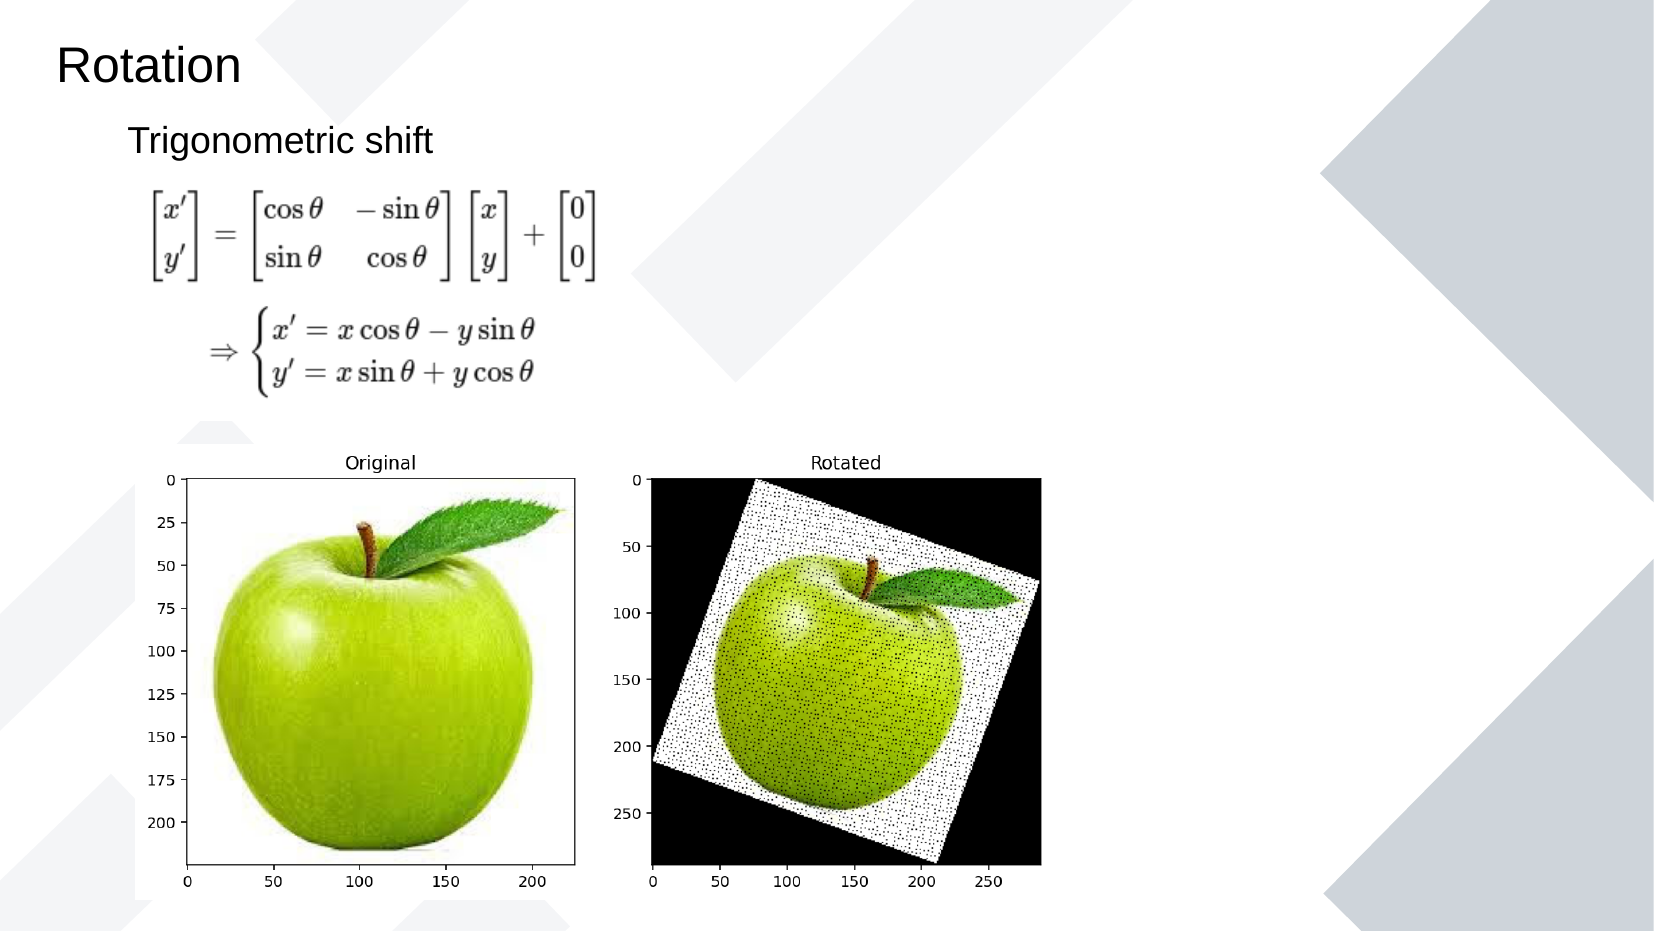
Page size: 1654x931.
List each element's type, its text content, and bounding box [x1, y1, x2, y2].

picture [135, 444, 1051, 901]
text_box Rotation [41, 29, 258, 105]
picture [132, 167, 612, 421]
text_box Trigonometric shift [112, 112, 1602, 232]
